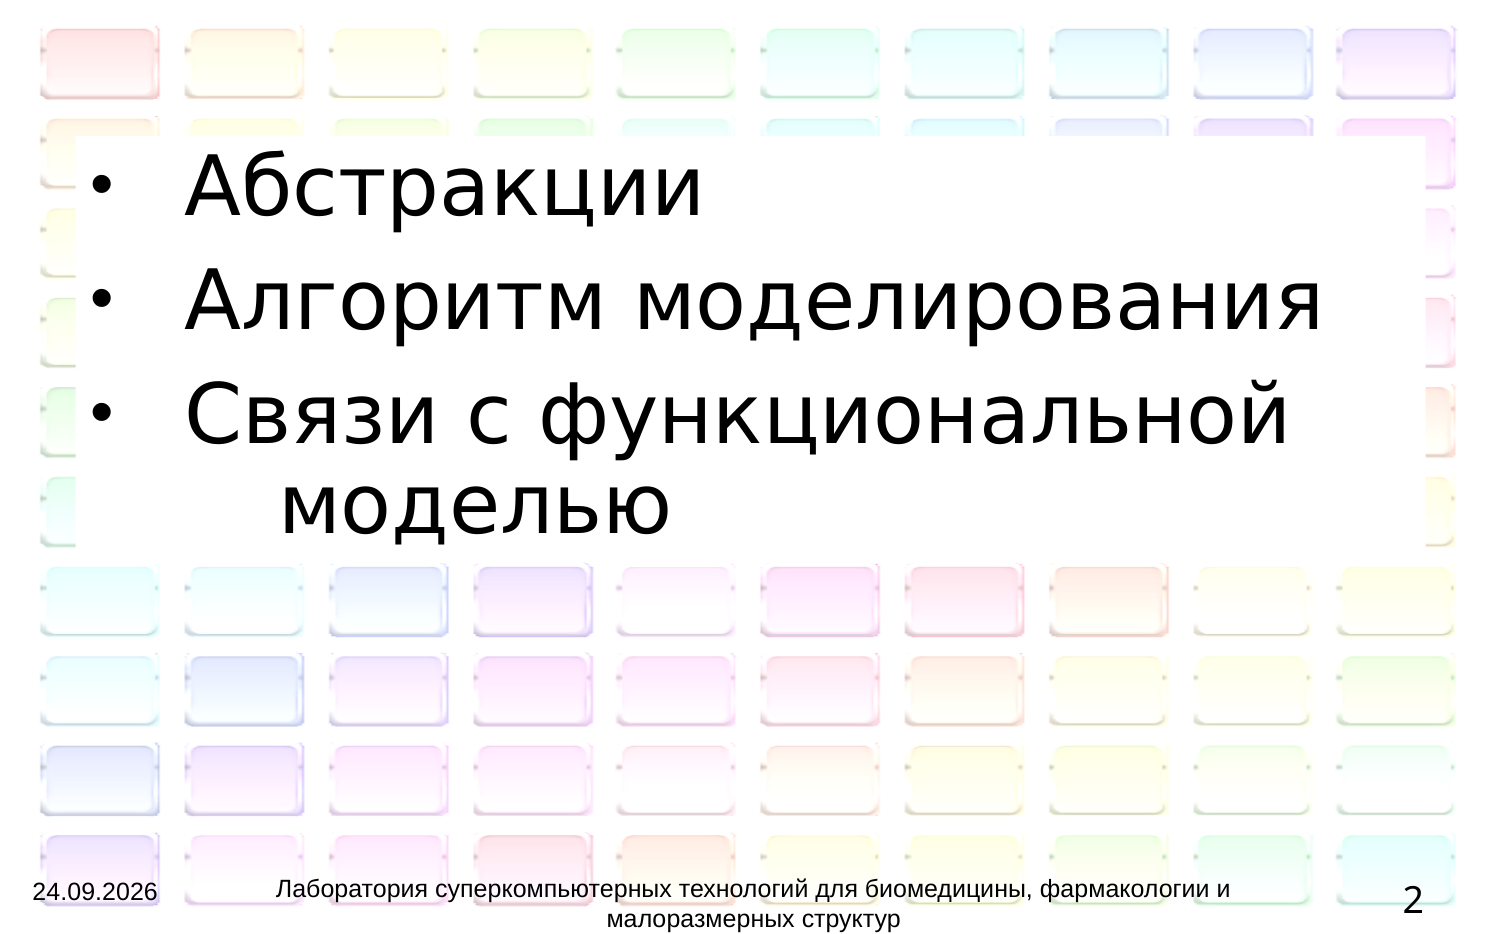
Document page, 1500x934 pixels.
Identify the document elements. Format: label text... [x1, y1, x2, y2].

text_box 18.11.2012 [17, 868, 184, 918]
text_box <number> [1387, 868, 1473, 918]
picture [0, 0, 1500, 933]
text_box Лаборатория суперкомпьютерных технологий для биомедицины, фармакологии и малоразмерных структур [171, 864, 1338, 915]
list Абстракции Алгоритм моделирования Связи с функциональной моделью [75, 135, 1426, 559]
